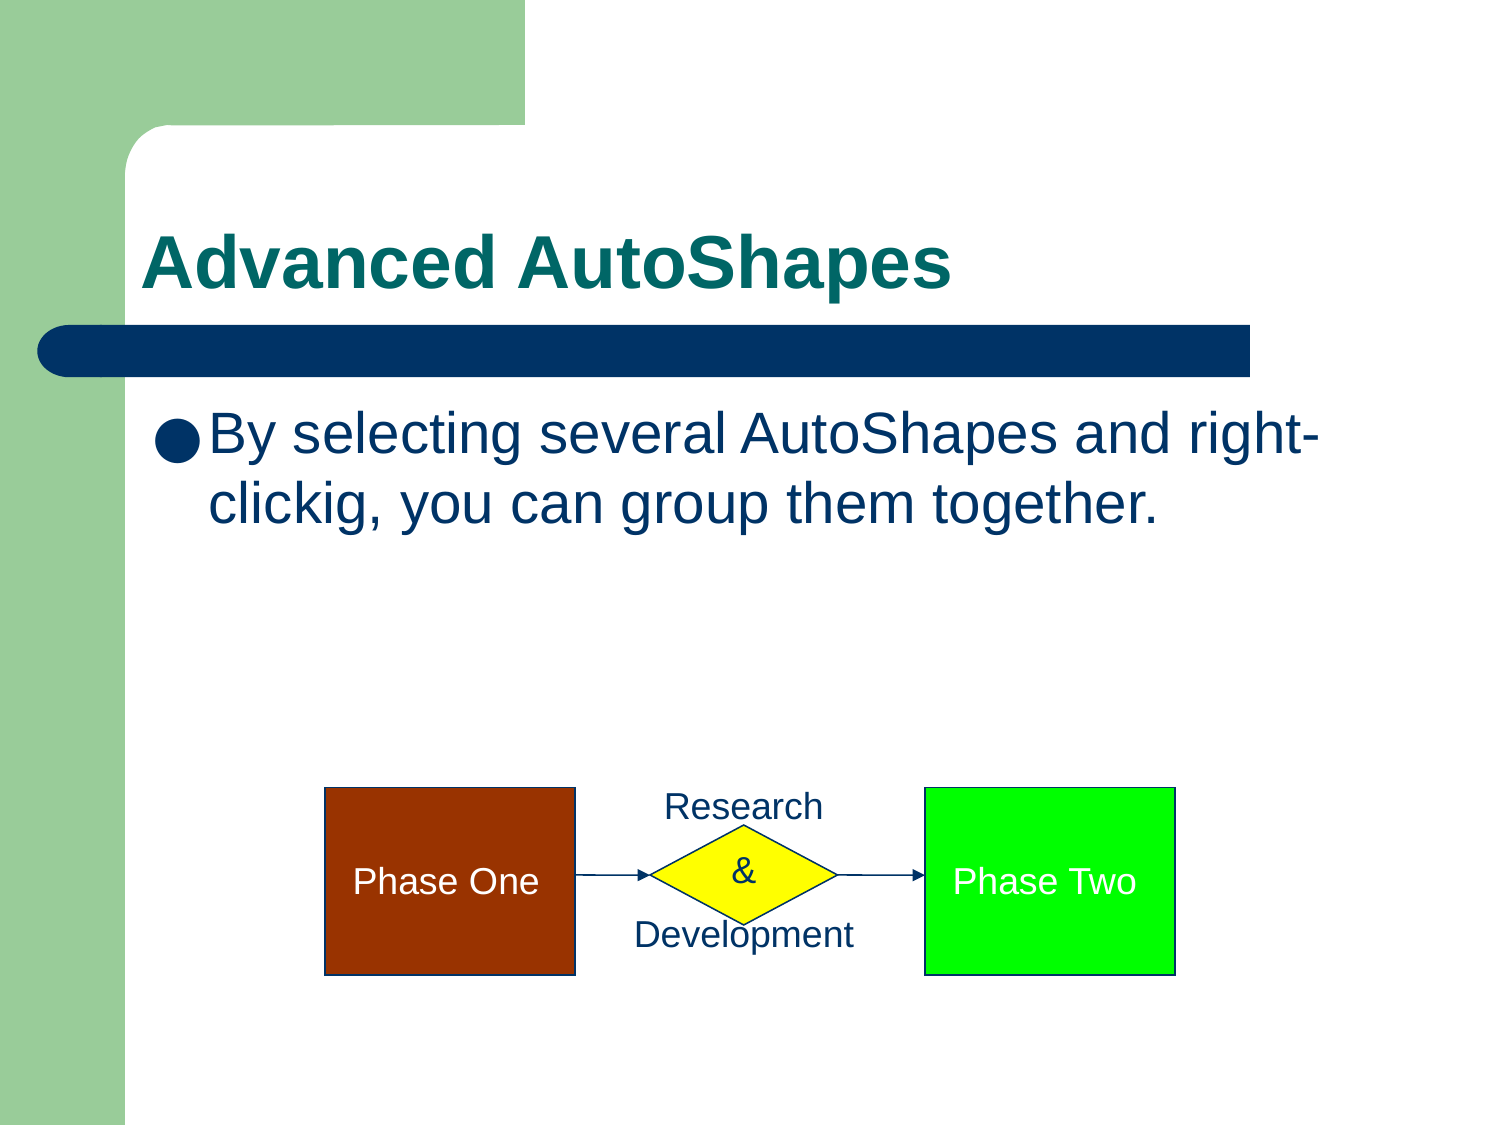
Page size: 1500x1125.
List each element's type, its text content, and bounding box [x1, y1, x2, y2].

title Advanced AutoShapes [125, 125, 1425, 313]
list By selecting several AutoShapes and right-clickig, you can group them together. [137, 387, 1400, 999]
